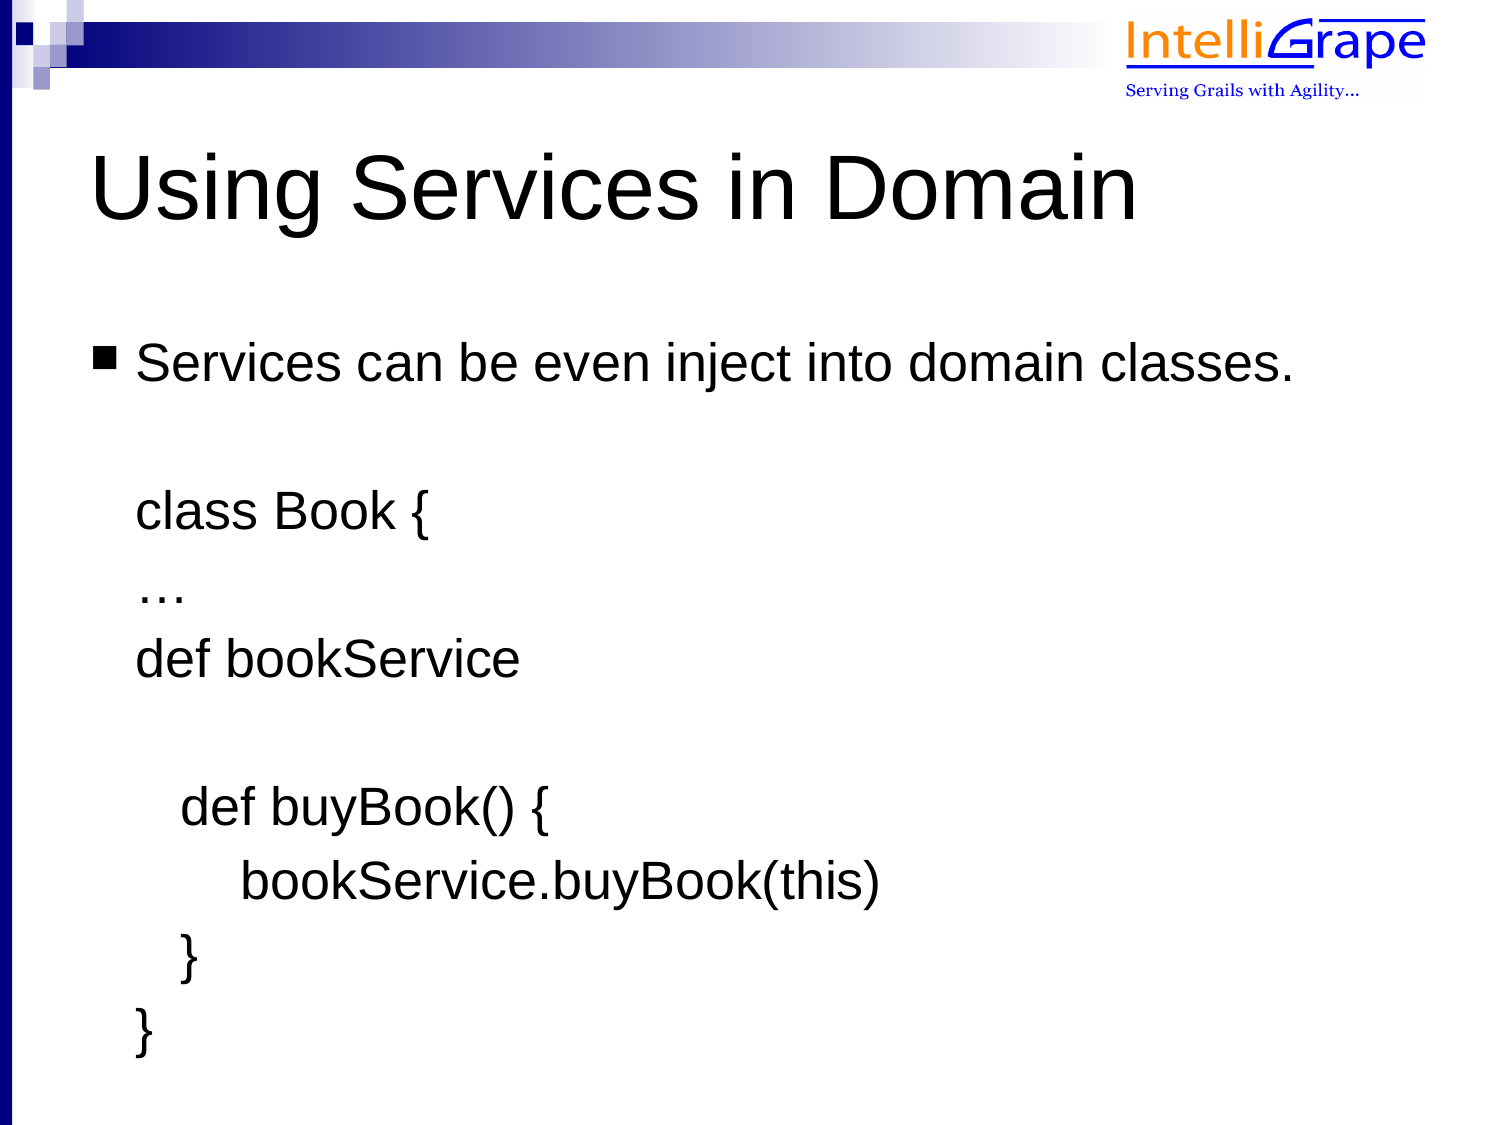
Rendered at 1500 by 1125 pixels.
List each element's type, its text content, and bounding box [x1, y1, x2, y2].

title Using Services in Domain [75, 74, 1426, 301]
picture [1125, 12, 1425, 74]
list Services can be even inject into domain classes. class Book { … def bookService def buyBook() { bookService.buyBook(this) } } [75, 324, 1426, 1068]
